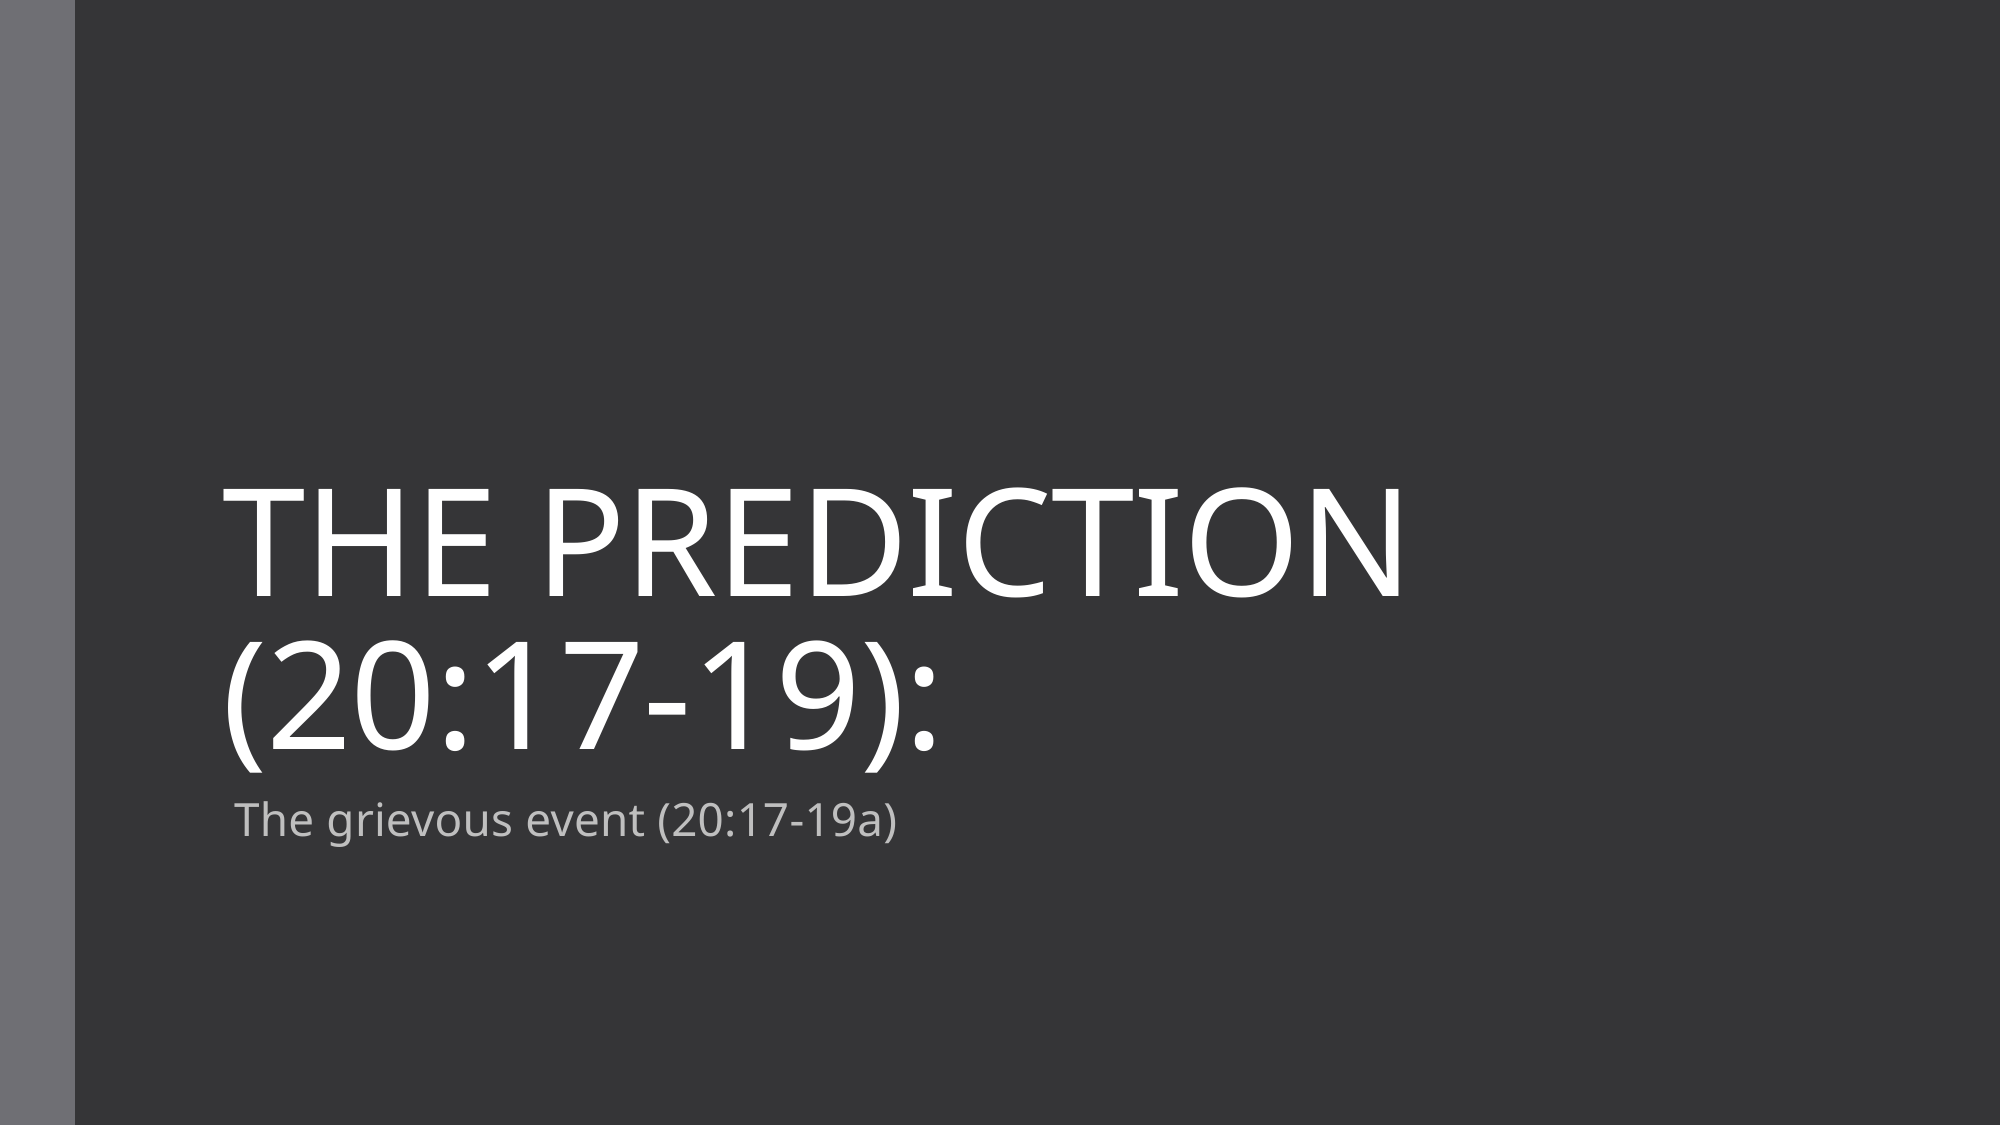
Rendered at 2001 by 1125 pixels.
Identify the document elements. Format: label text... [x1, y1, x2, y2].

subtitle The grievous event (20:17-19a) [206, 787, 1752, 1066]
title THE PREDICTION (20:17-19): [206, 124, 1752, 787]
